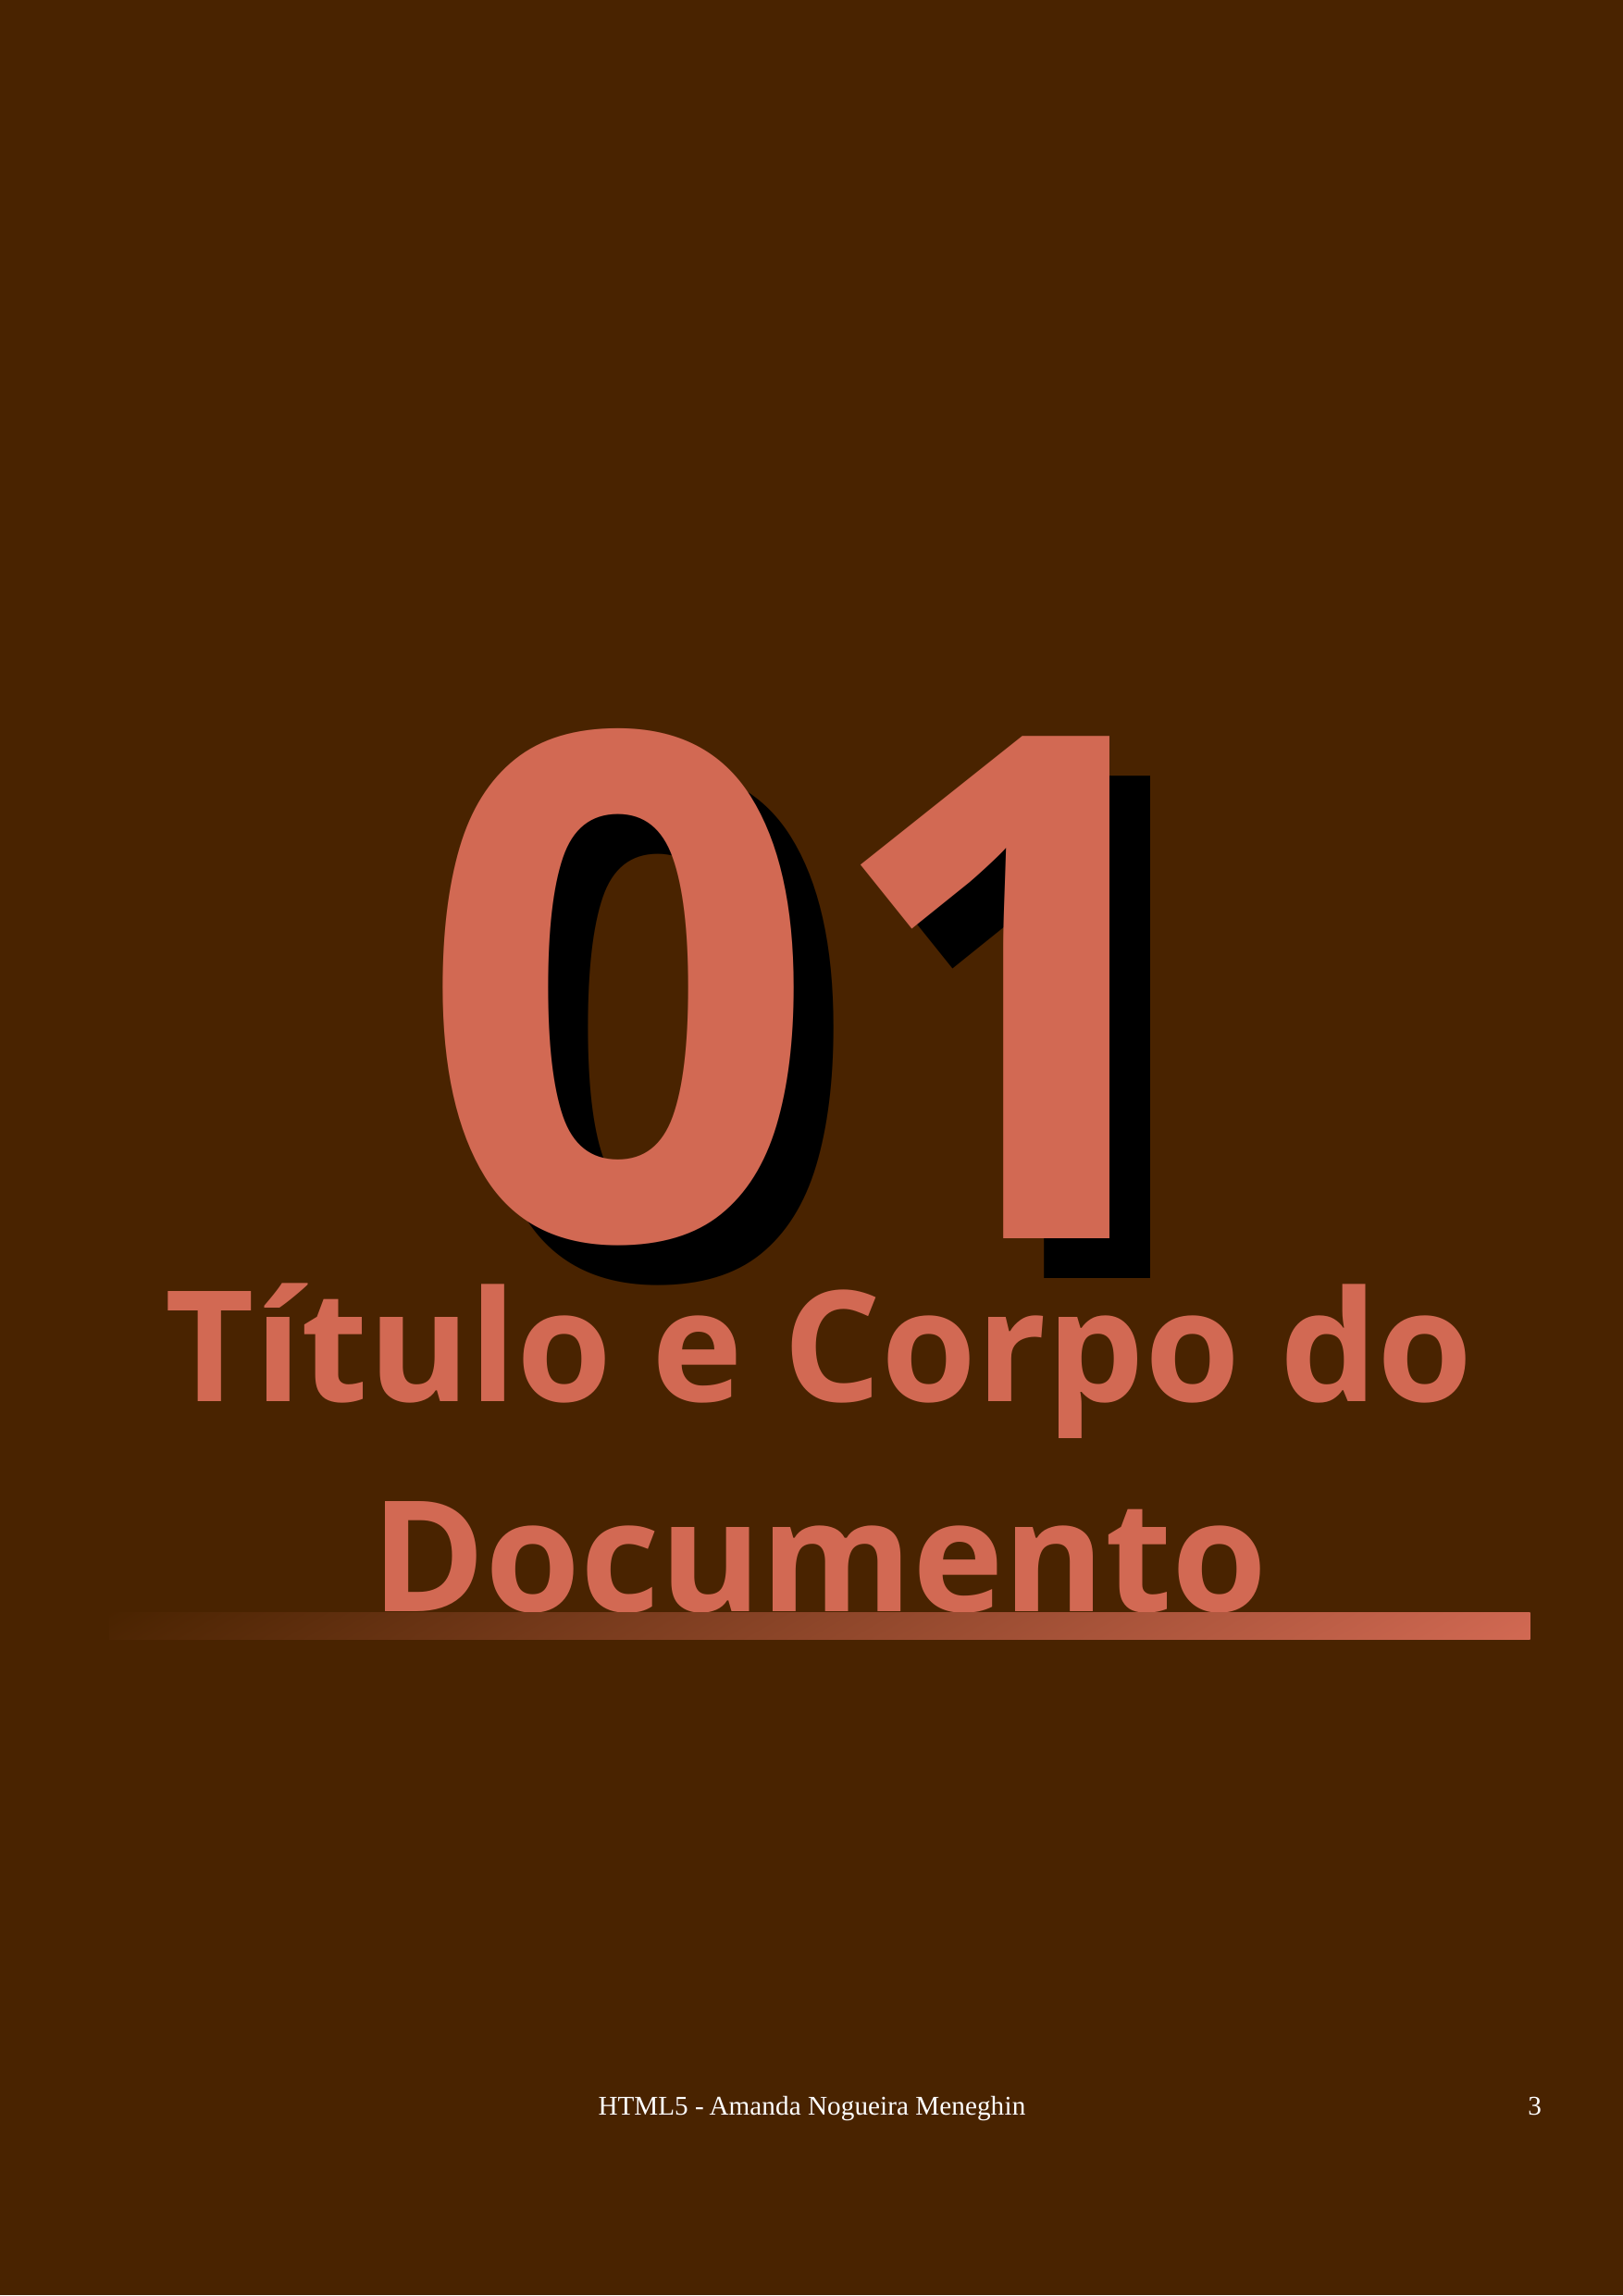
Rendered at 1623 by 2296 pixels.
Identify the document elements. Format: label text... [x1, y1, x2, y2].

text_box 01 [164, 546, 1476, 1385]
text_box [109, 1612, 1530, 1640]
text_box Título e Corpo do Documento [109, 1229, 1530, 1606]
